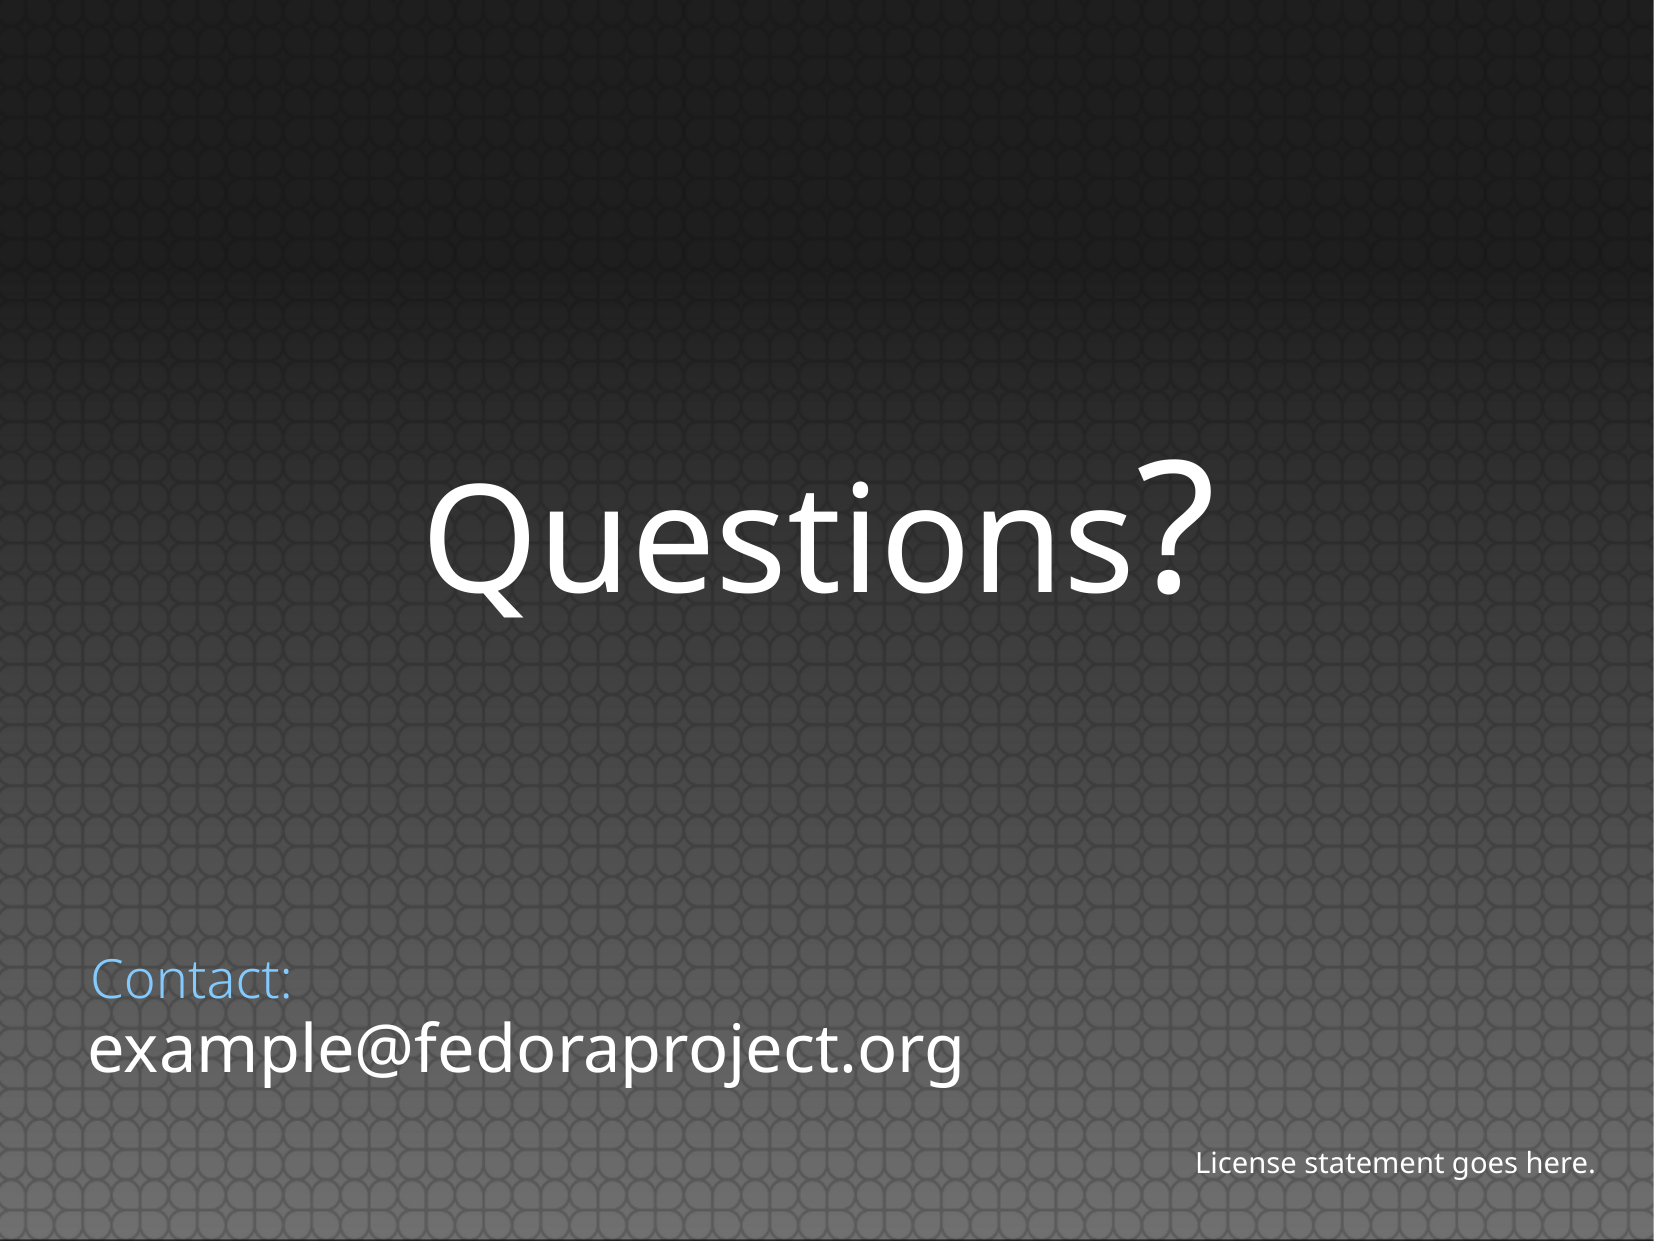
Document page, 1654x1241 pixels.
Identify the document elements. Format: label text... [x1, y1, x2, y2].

text_box License statement goes here. [52, 1135, 1611, 1230]
title Questions? [30, 396, 1606, 647]
picture [0, 0, 1654, 1241]
text_box Contact: [75, 933, 430, 1023]
text_box example@fedoraproject.org [72, 993, 1179, 1100]
